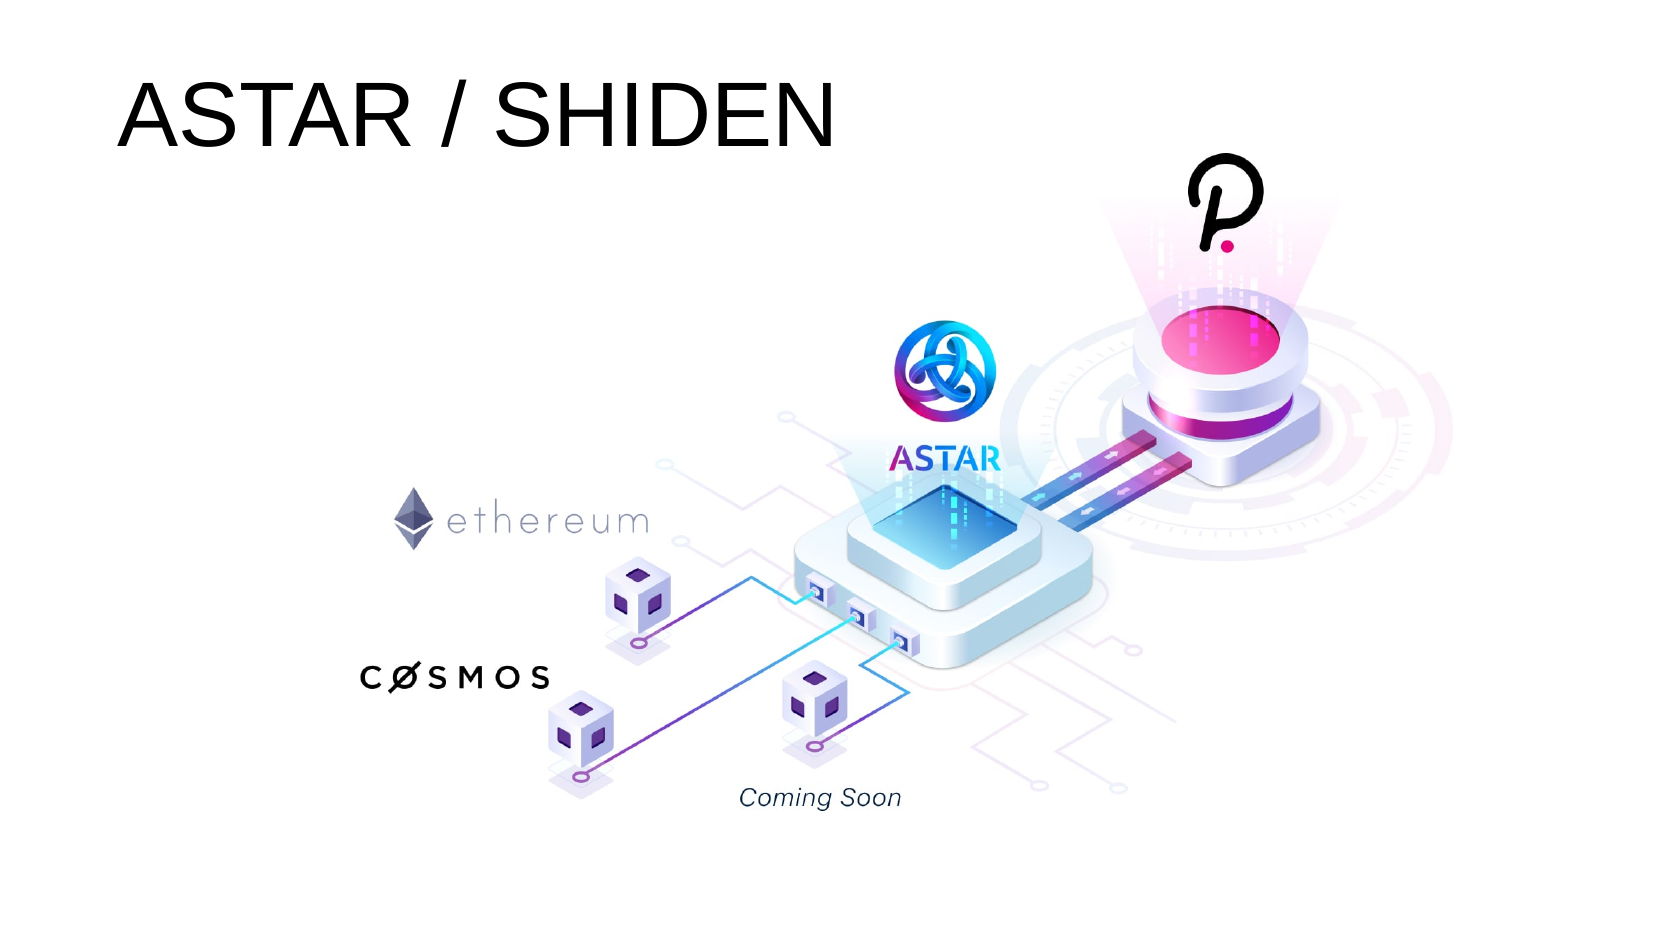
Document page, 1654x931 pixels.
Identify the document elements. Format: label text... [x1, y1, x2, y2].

title ASTAR / SHIDEN [82, 37, 875, 193]
picture [330, 153, 1453, 812]
